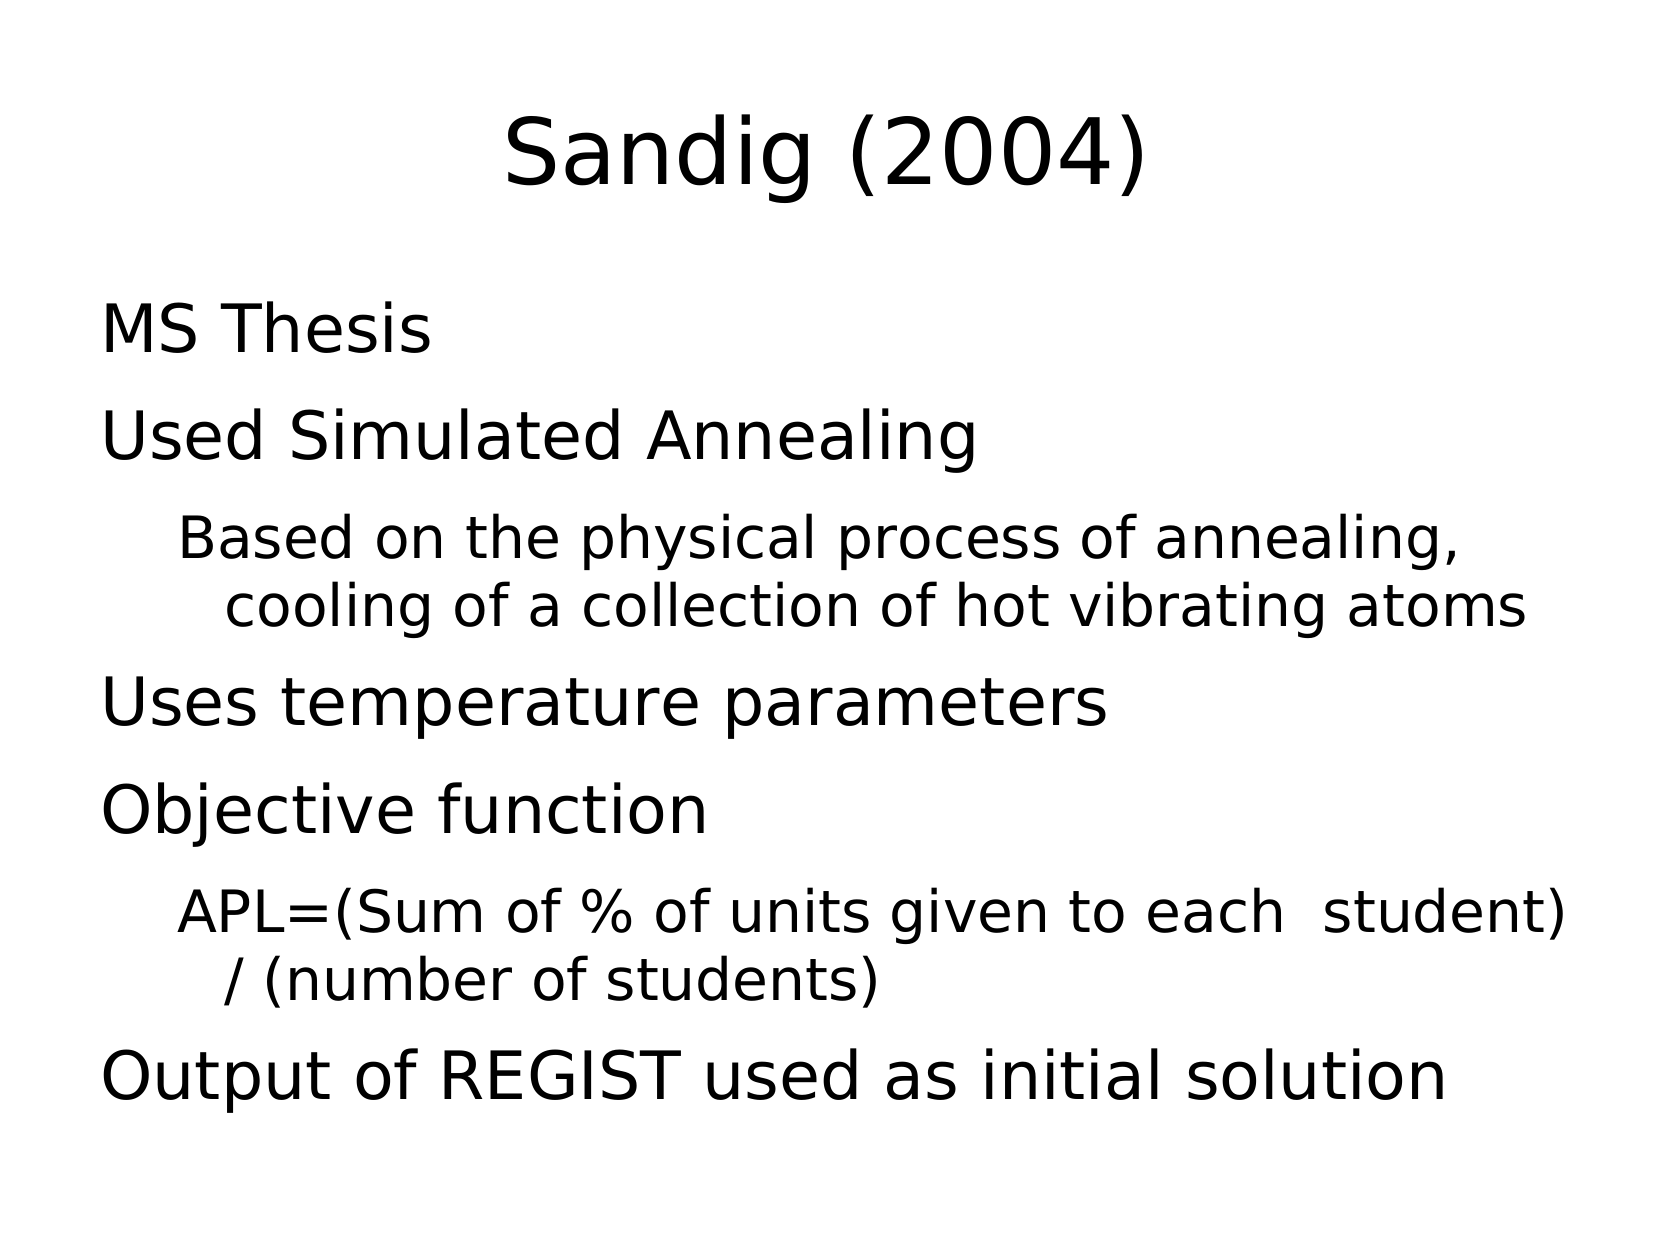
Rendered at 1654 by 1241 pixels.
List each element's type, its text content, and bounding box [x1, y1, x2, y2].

title Sandig (2004) [82, 49, 1571, 257]
list MS Thesis Used Simulated Annealing Based on the physical process of annealing, cooling of a collection of hot vibrating atoms Uses temperature parameters Objective function APL=(Sum of % of units given to each student) / (number of students) Output of REGIST used as initial solution [82, 290, 1571, 1116]
